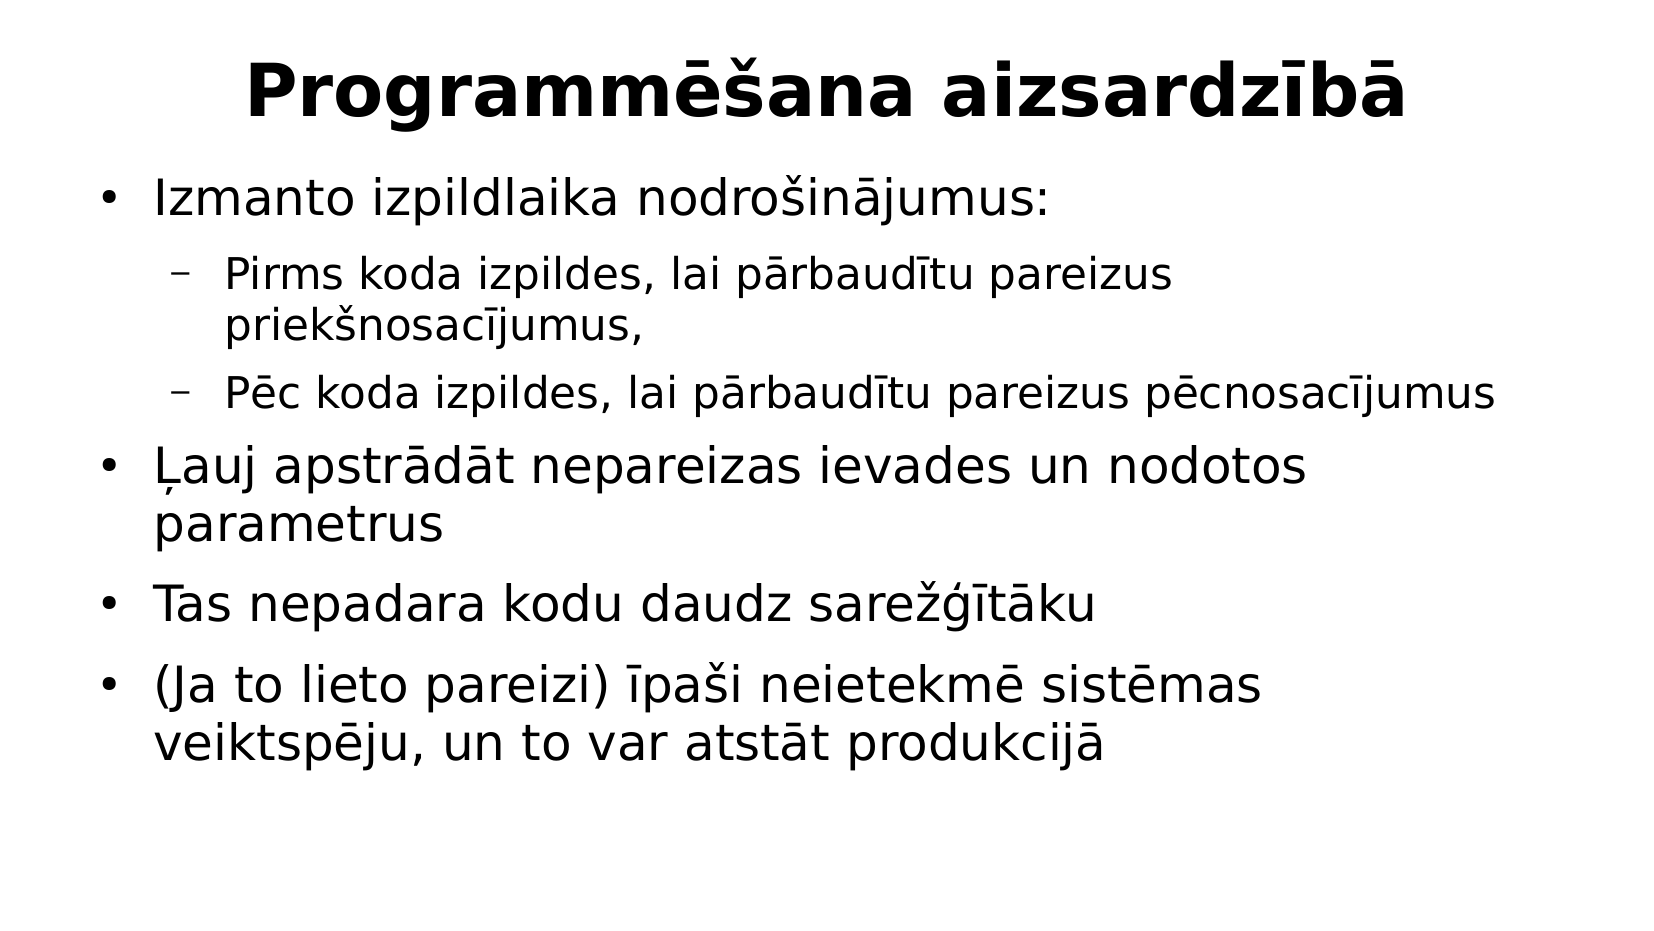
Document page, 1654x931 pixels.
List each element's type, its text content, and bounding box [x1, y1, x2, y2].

title Programmēšana aizsardzībā [82, 0, 1571, 220]
list Izmanto izpildlaika nodrošinājumus: Pirms koda izpildes, lai pārbaudītu pareizus priekšnosacījumus, Pēc koda izpildes, lai pārbaudītu pareizus pēcnosacījumus Ļauj apstrādāt nepareizas ievades un nodotos parametrus Tas nepadara kodu daudz sarežģītāku (Ja to lieto pareizi) īpaši neietekmē sistēmas veiktspēju, un to var atstāt produkcijā [82, 168, 1538, 889]
